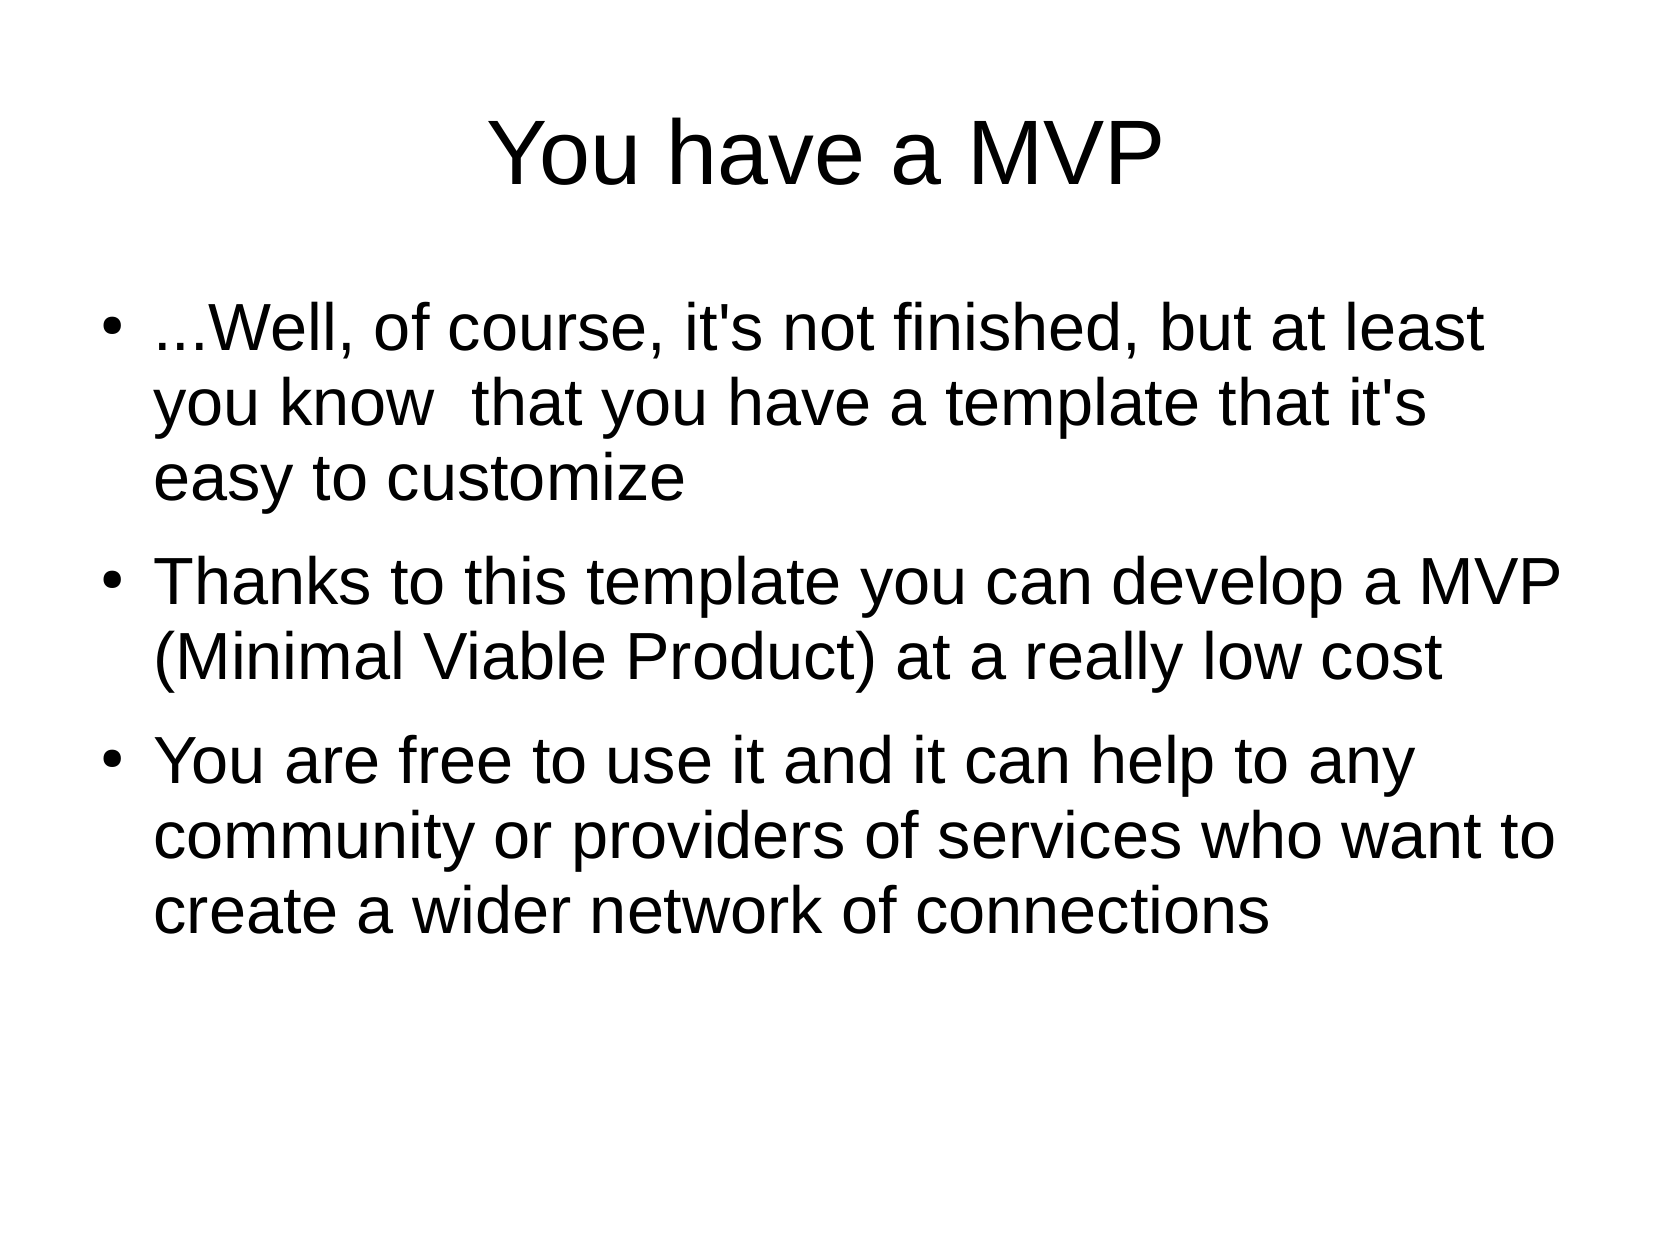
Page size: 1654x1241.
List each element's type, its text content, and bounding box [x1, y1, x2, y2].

list ...Well, of course, it's not finished, but at least you know that you have a template that it's easy to customize Thanks to this template you can develop a MVP (Minimal Viable Product) at a really low cost You are free to use it and it can help to any community or providers of services who want to create a wider network of connections [82, 290, 1571, 1010]
title You have a MVP [82, 49, 1571, 257]
